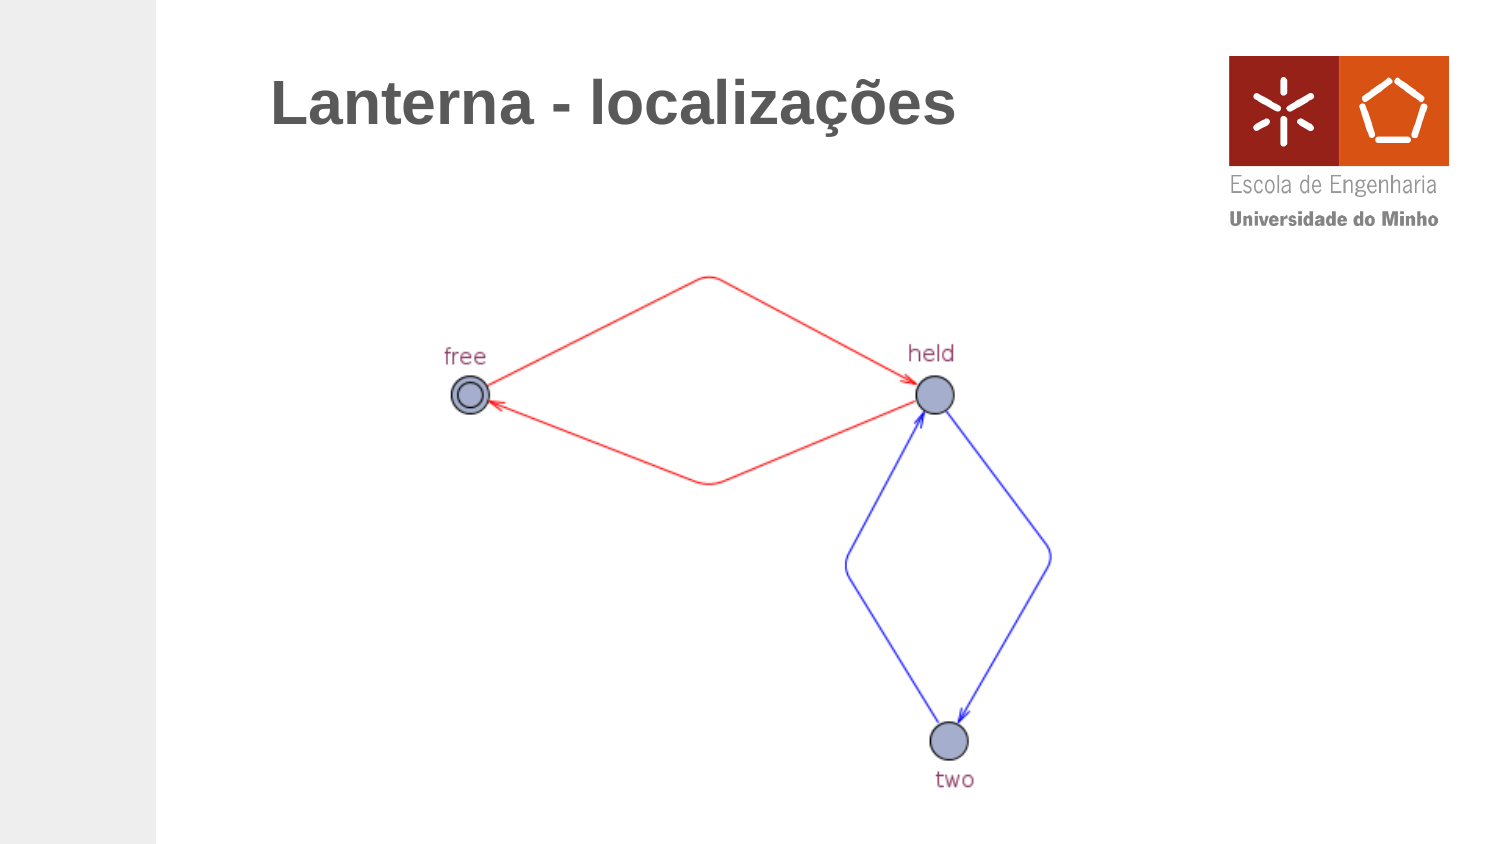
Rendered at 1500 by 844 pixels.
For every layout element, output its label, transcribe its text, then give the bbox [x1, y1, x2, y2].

picture [423, 252, 1077, 800]
text_box [0, 0, 156, 844]
text_box Lanterna - localizações [255, 46, 1500, 236]
picture [1229, 56, 1449, 227]
